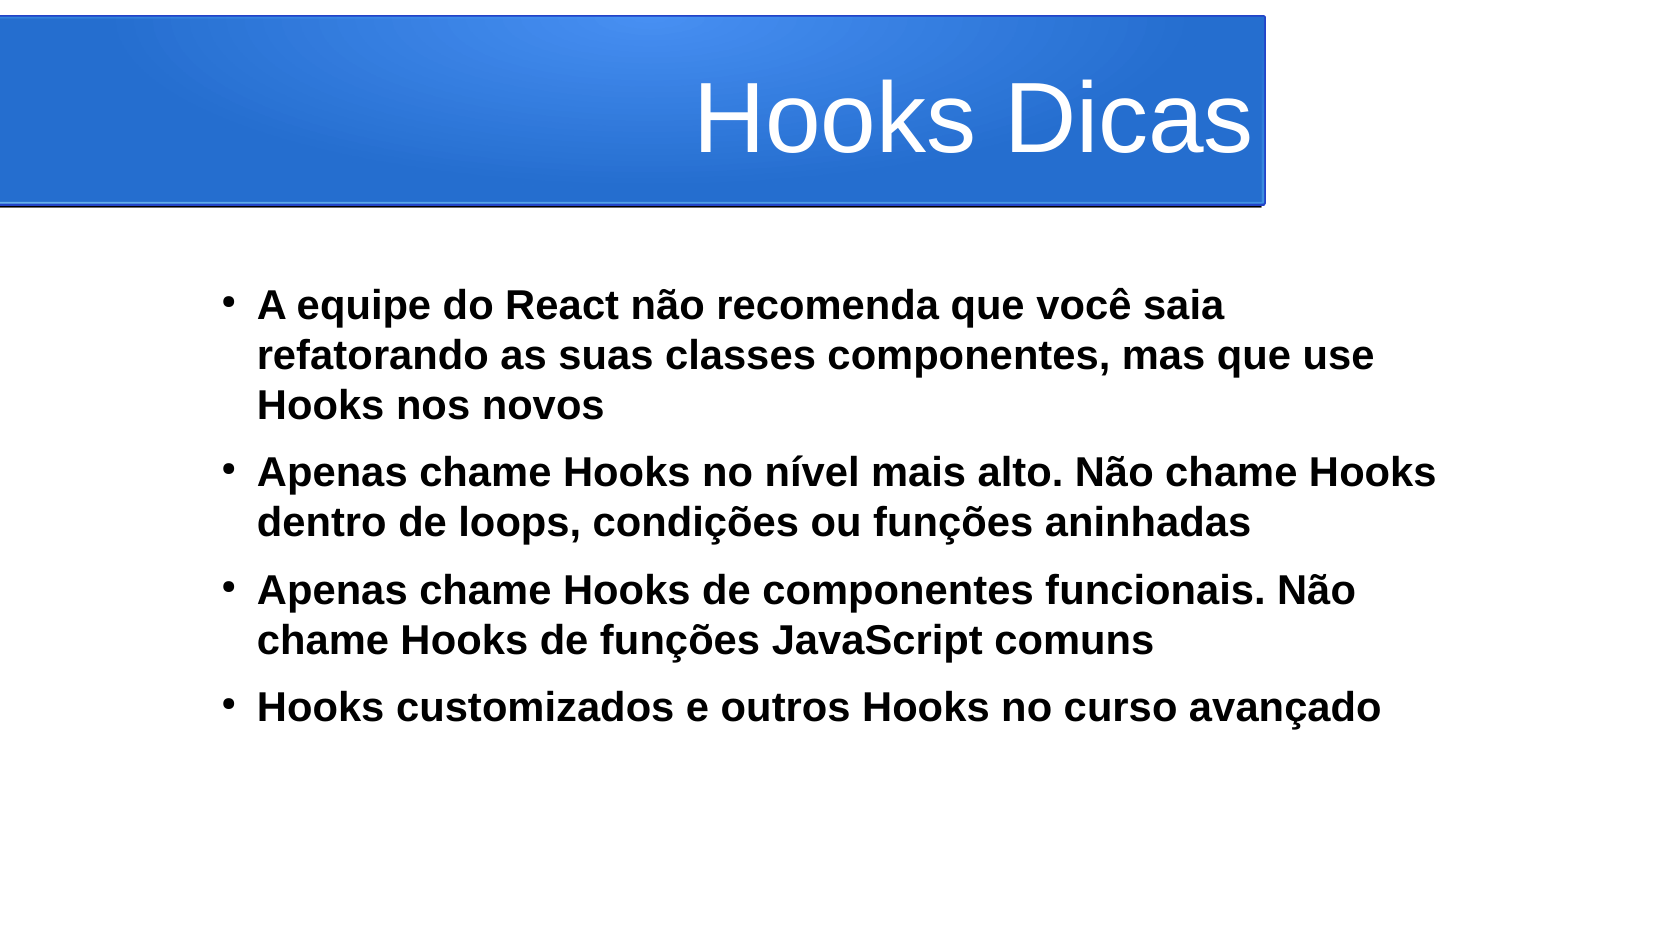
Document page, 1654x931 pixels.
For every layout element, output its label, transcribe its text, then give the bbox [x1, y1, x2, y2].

text_box Hooks Dicas [678, 44, 1406, 180]
text_box A equipe do React não recomenda que você saia refatorando as suas classes componentes, mas que use Hooks nos novos Apenas chame Hooks no nível mais alto. Não chame Hooks dentro de loops, condições ou funções aninhadas Apenas chame Hooks de componentes funcionais. Não chame Hooks de funções JavaScript comuns Hooks customizados e outros Hooks no curso avançado [206, 270, 1465, 838]
picture [0, 13, 1269, 211]
